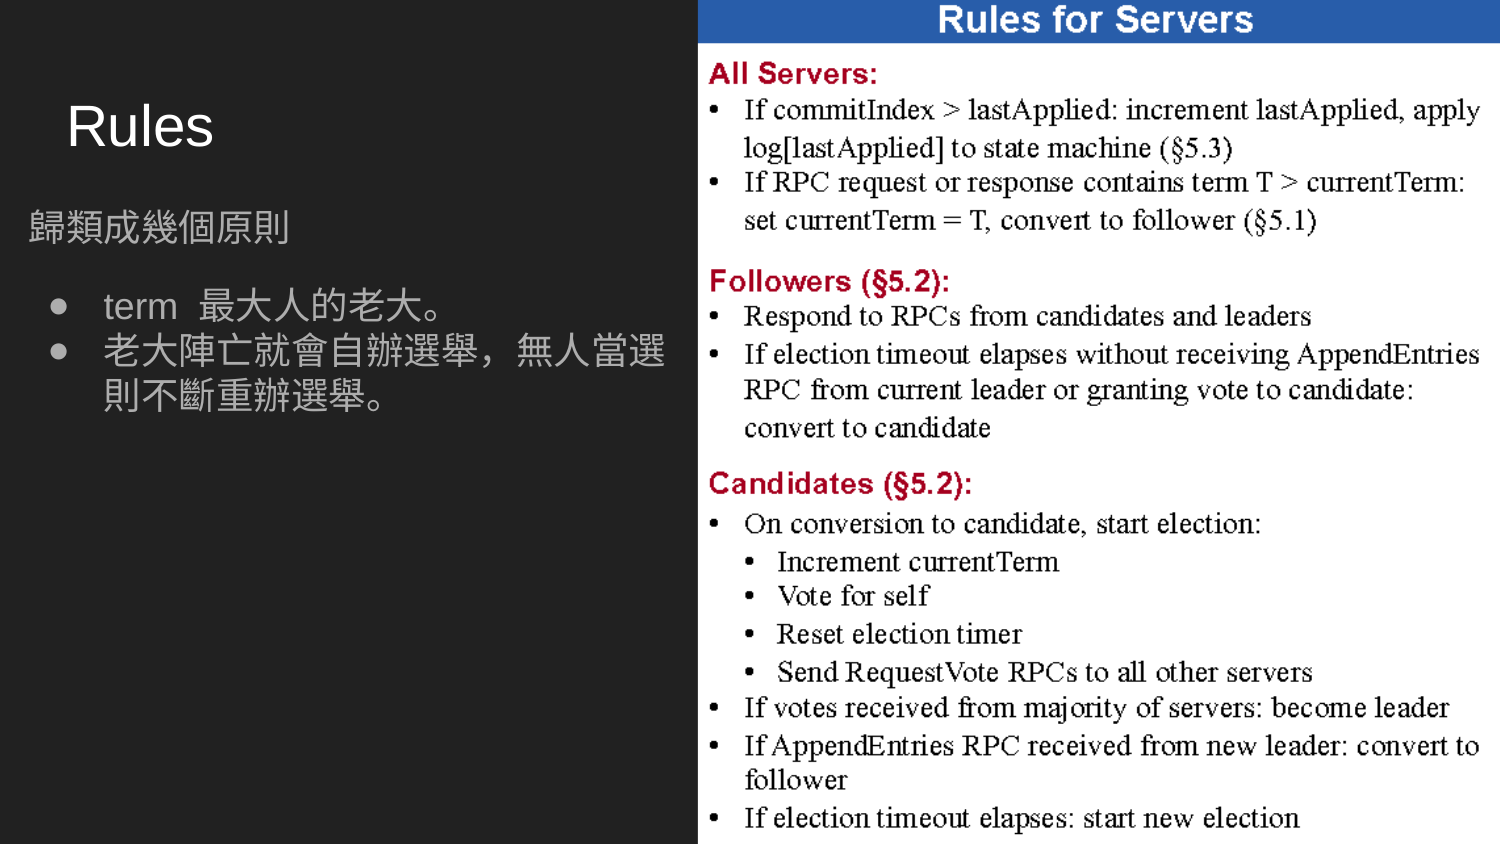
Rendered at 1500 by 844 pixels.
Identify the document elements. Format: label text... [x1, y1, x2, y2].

list 歸類成幾個原則 term 最大人的老大。 老大陣亡就會自辦選舉，無人當選則不斷重辦選舉。 [13, 189, 697, 750]
picture [697, 0, 1500, 844]
title Rules [51, 72, 697, 167]
